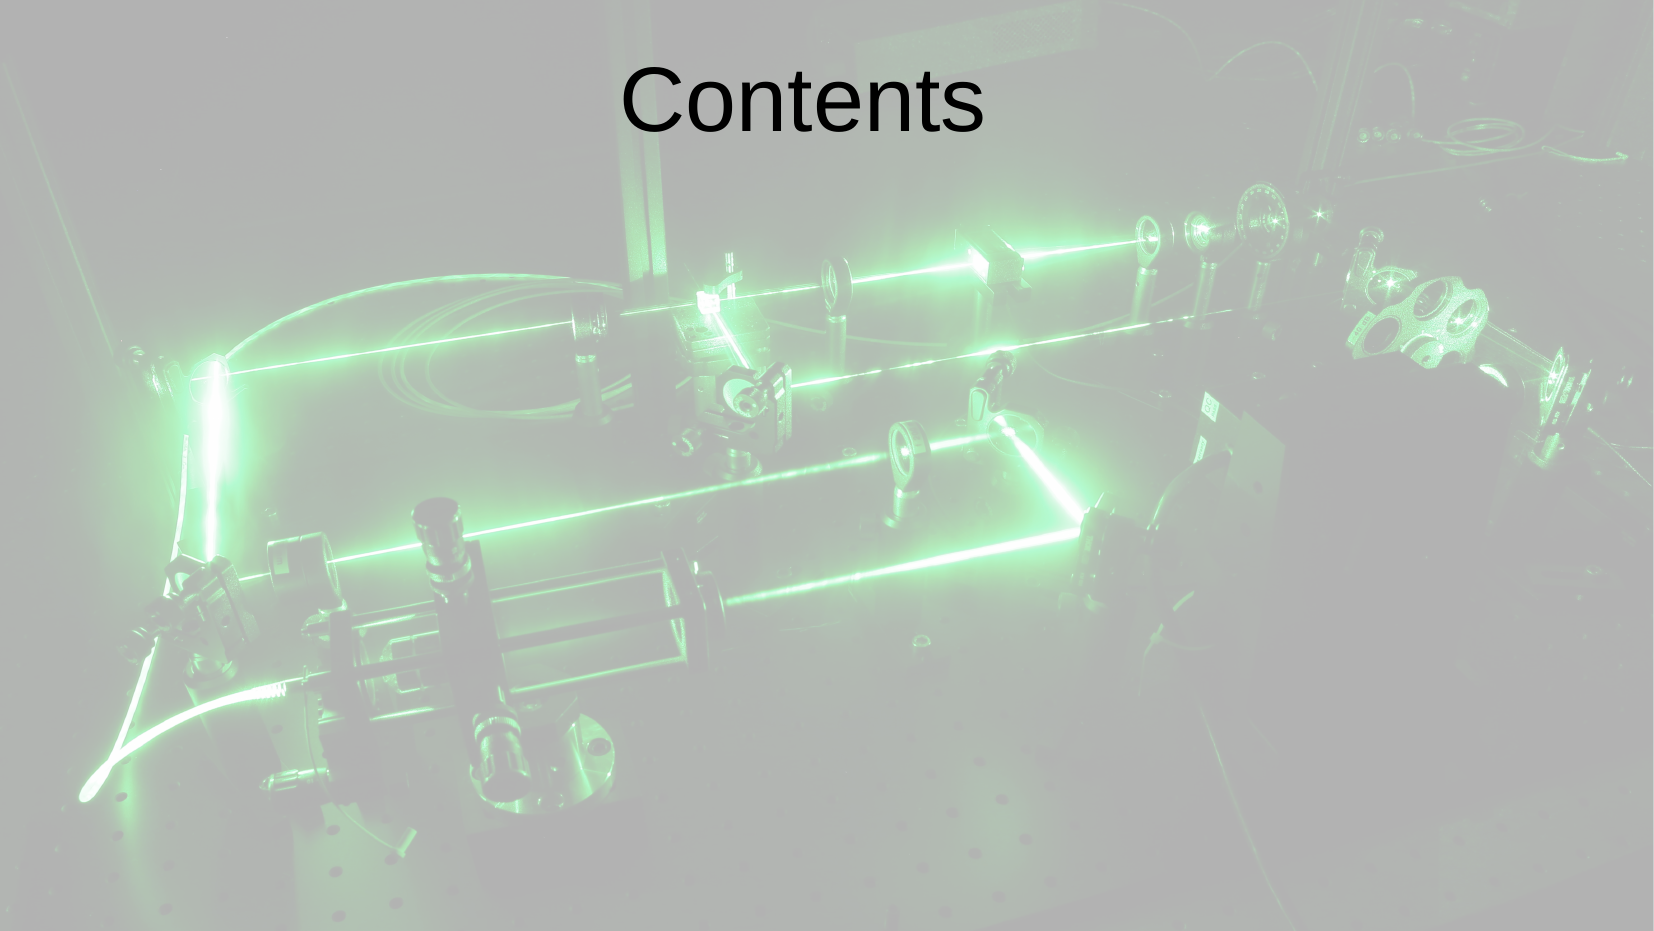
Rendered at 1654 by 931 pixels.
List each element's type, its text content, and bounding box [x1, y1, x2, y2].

title Contents [59, 21, 1548, 178]
